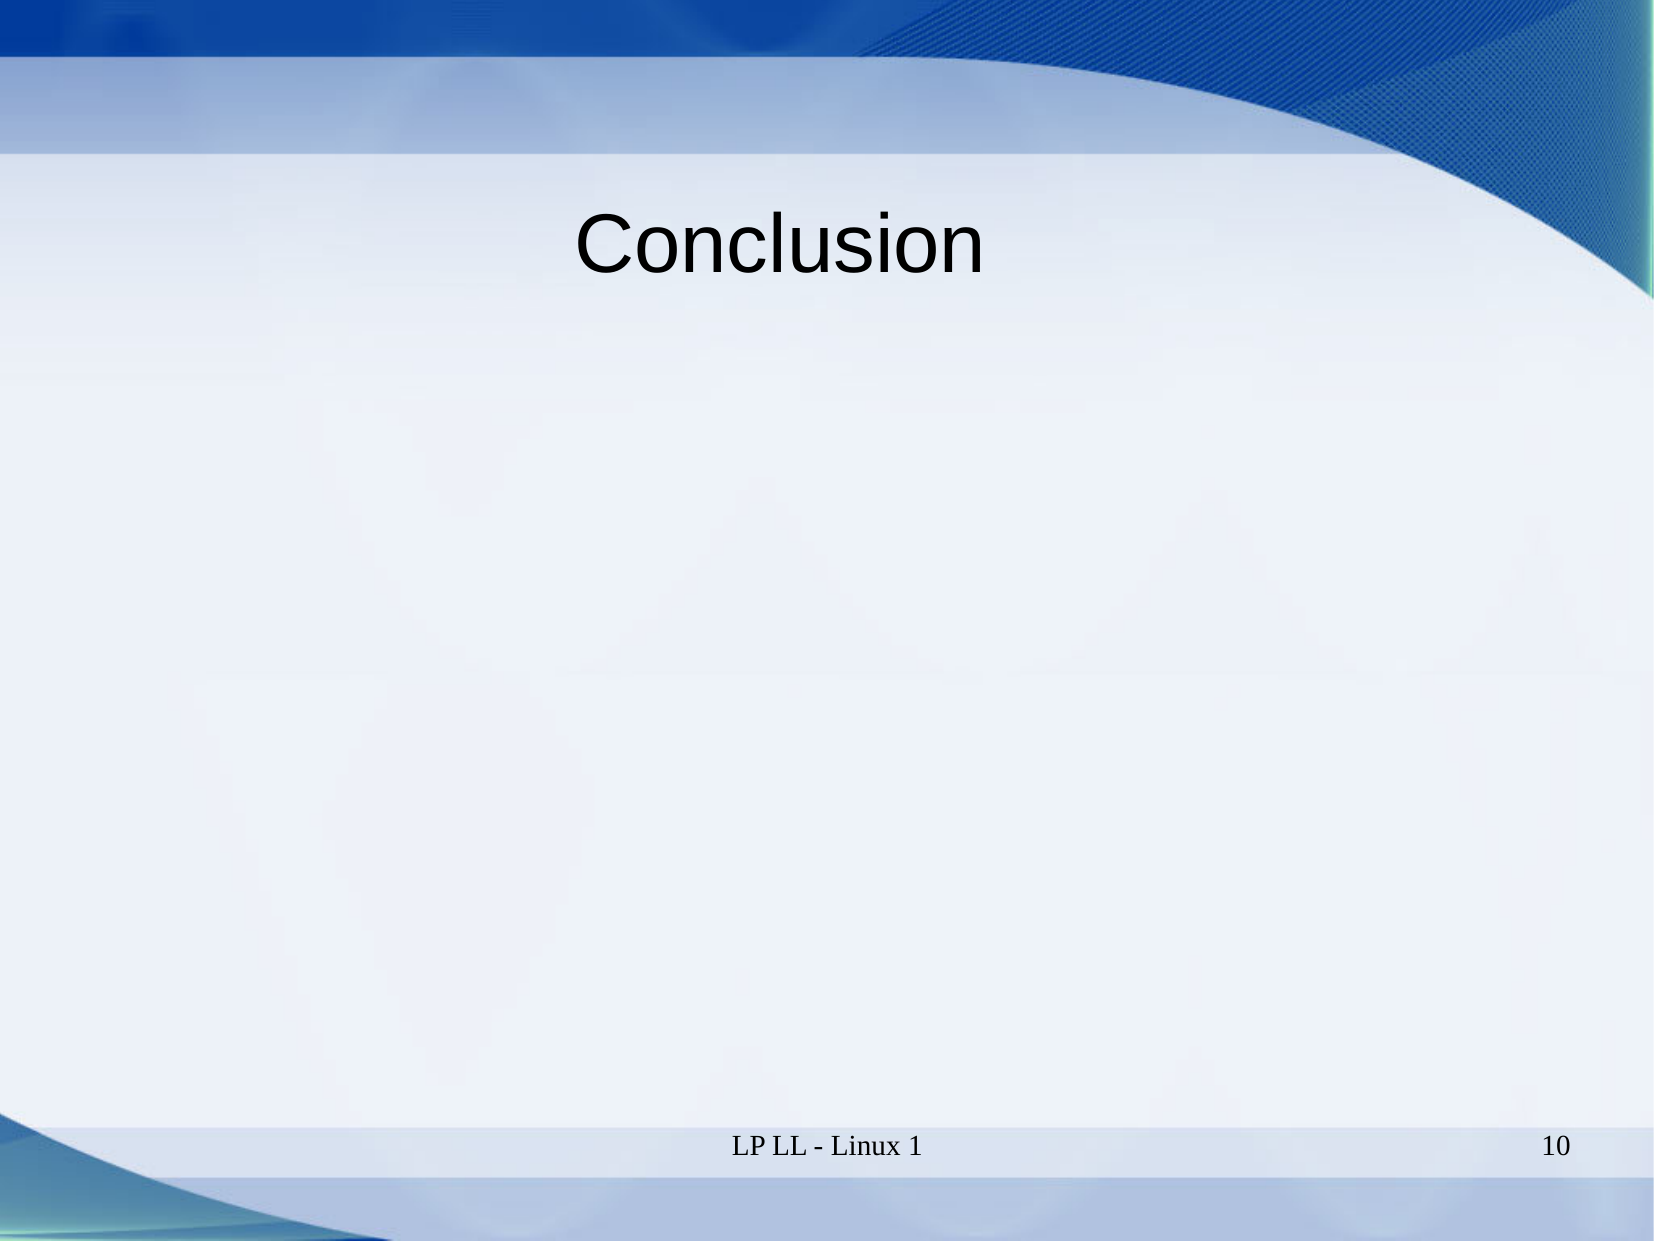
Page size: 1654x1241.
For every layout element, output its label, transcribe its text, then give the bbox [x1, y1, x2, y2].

picture [0, 0, 1654, 1241]
text_box Conclusion [236, 144, 1325, 343]
